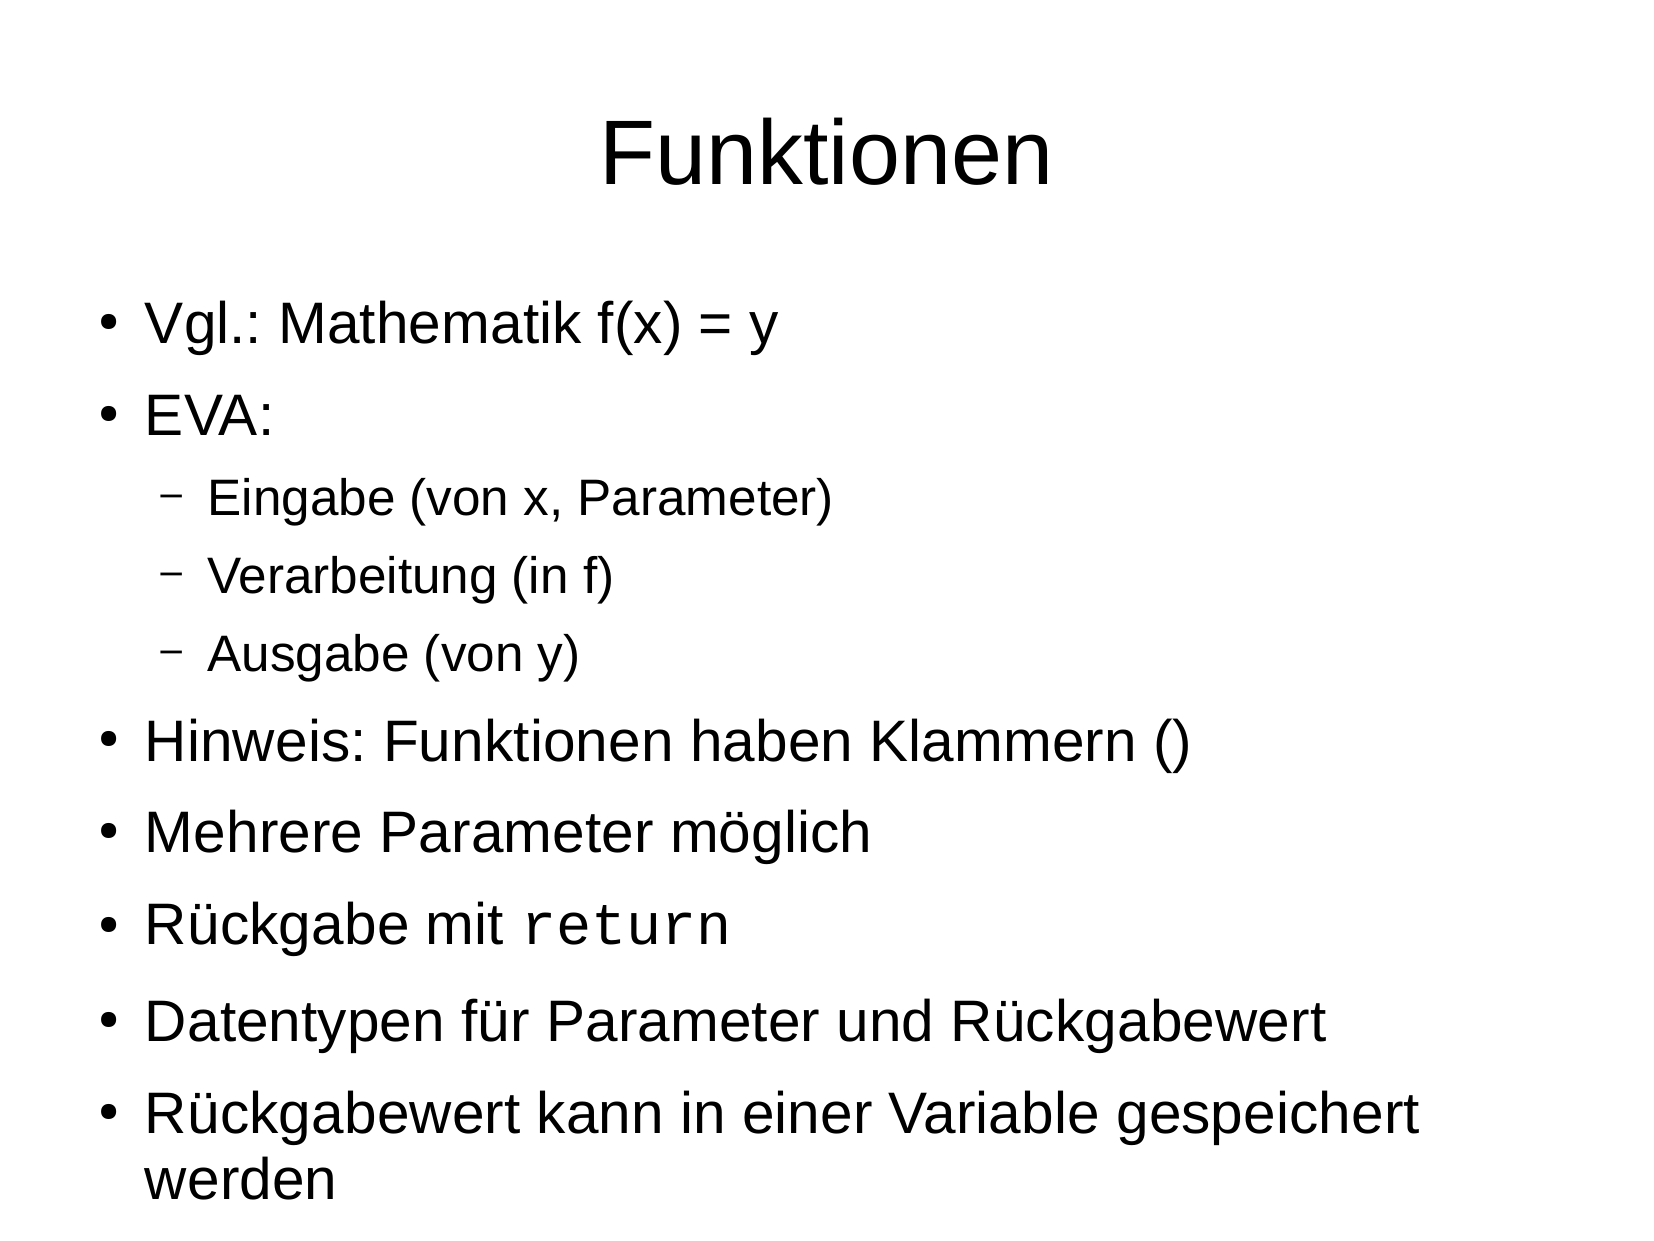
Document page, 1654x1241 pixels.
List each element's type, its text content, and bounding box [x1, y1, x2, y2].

title Funktionen [82, 49, 1571, 257]
list Vgl.: Mathematik f(x) = y EVA: Eingabe (von x, Parameter) Verarbeitung (in f) Ausgabe (von y) Hinweis: Funktionen haben Klammern () Mehrere Parameter möglich Rückgabe mit return Datentypen für Parameter und Rückgabewert Rückgabewert kann in einer Variable gespeichert werden [82, 290, 1571, 1216]
